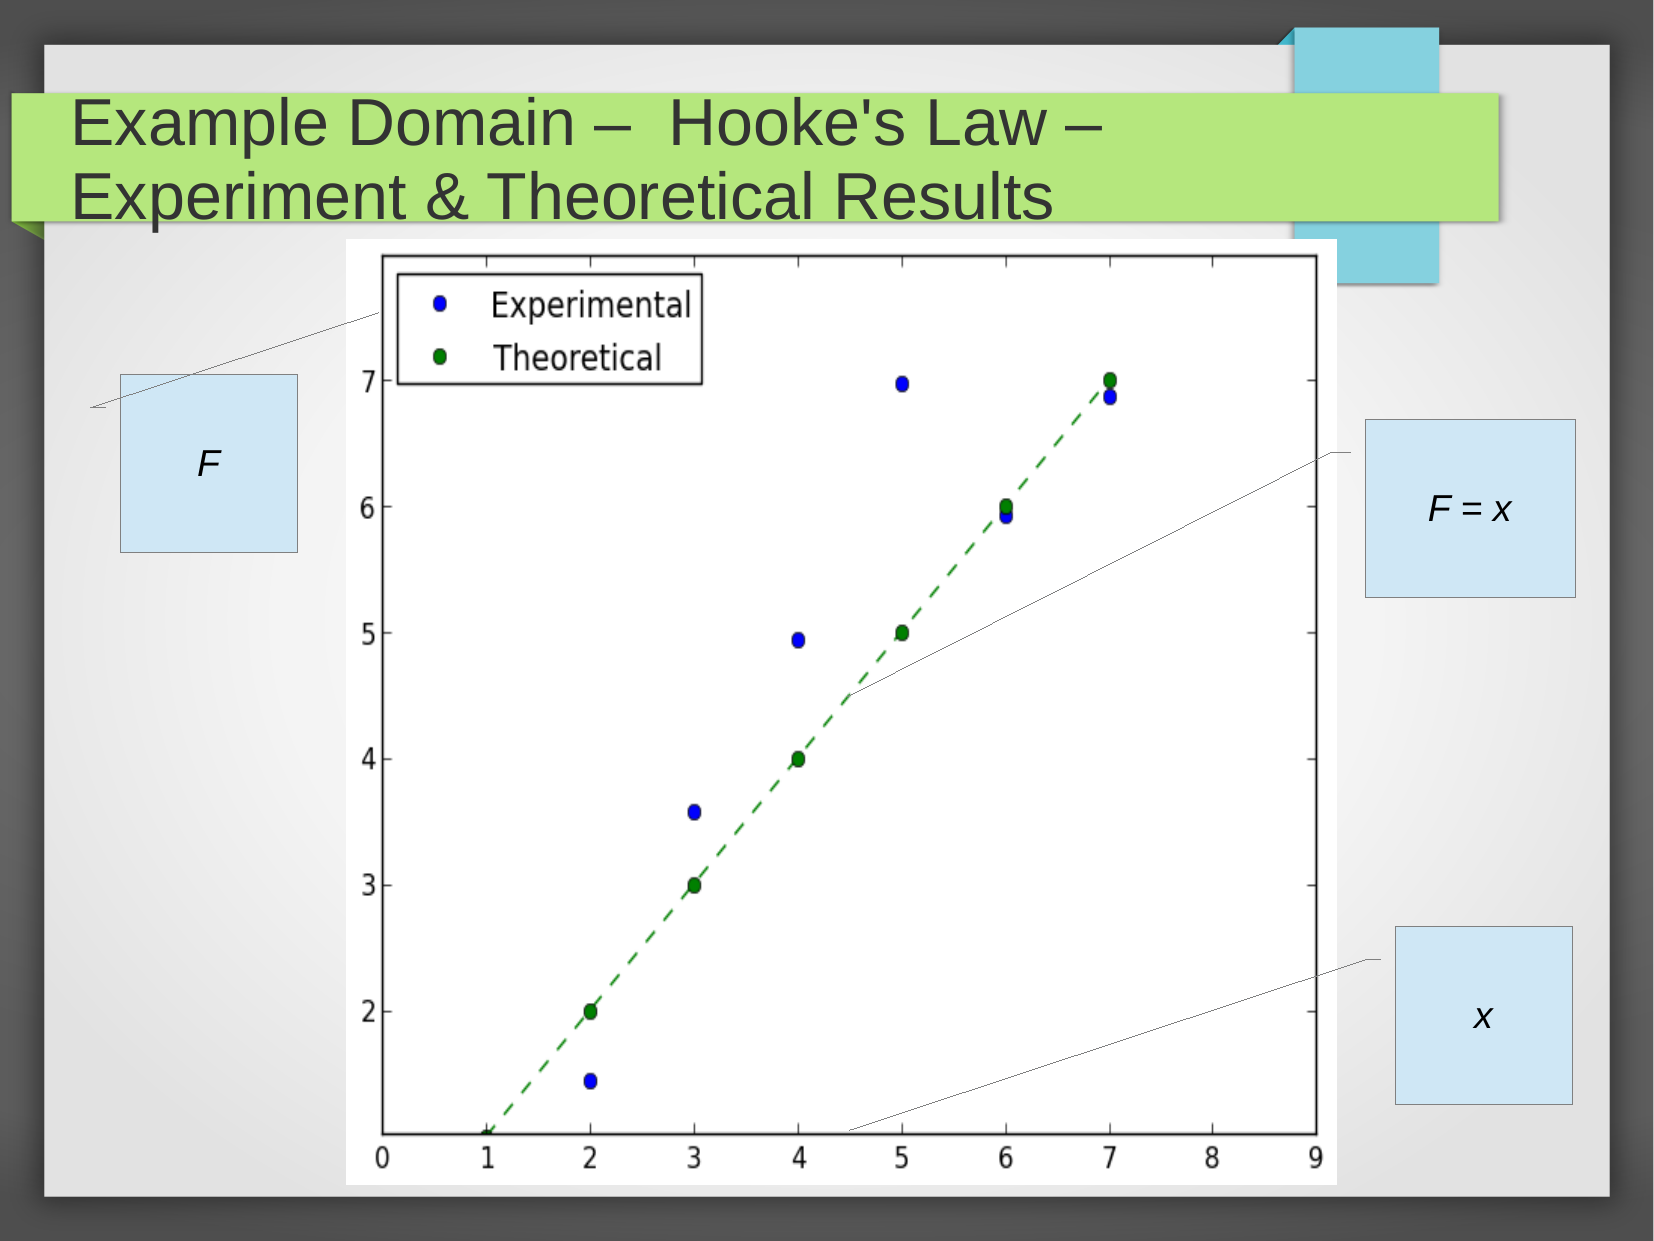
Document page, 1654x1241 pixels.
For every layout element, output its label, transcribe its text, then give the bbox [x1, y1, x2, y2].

title Example Domain – Hooke's Law – Experiment & Theoretical Results [70, 85, 1229, 234]
text_box F [90, 312, 379, 552]
text_box F = x [1365, 420, 1575, 597]
picture [0, 0, 1654, 1241]
text_box x [1395, 927, 1572, 1104]
